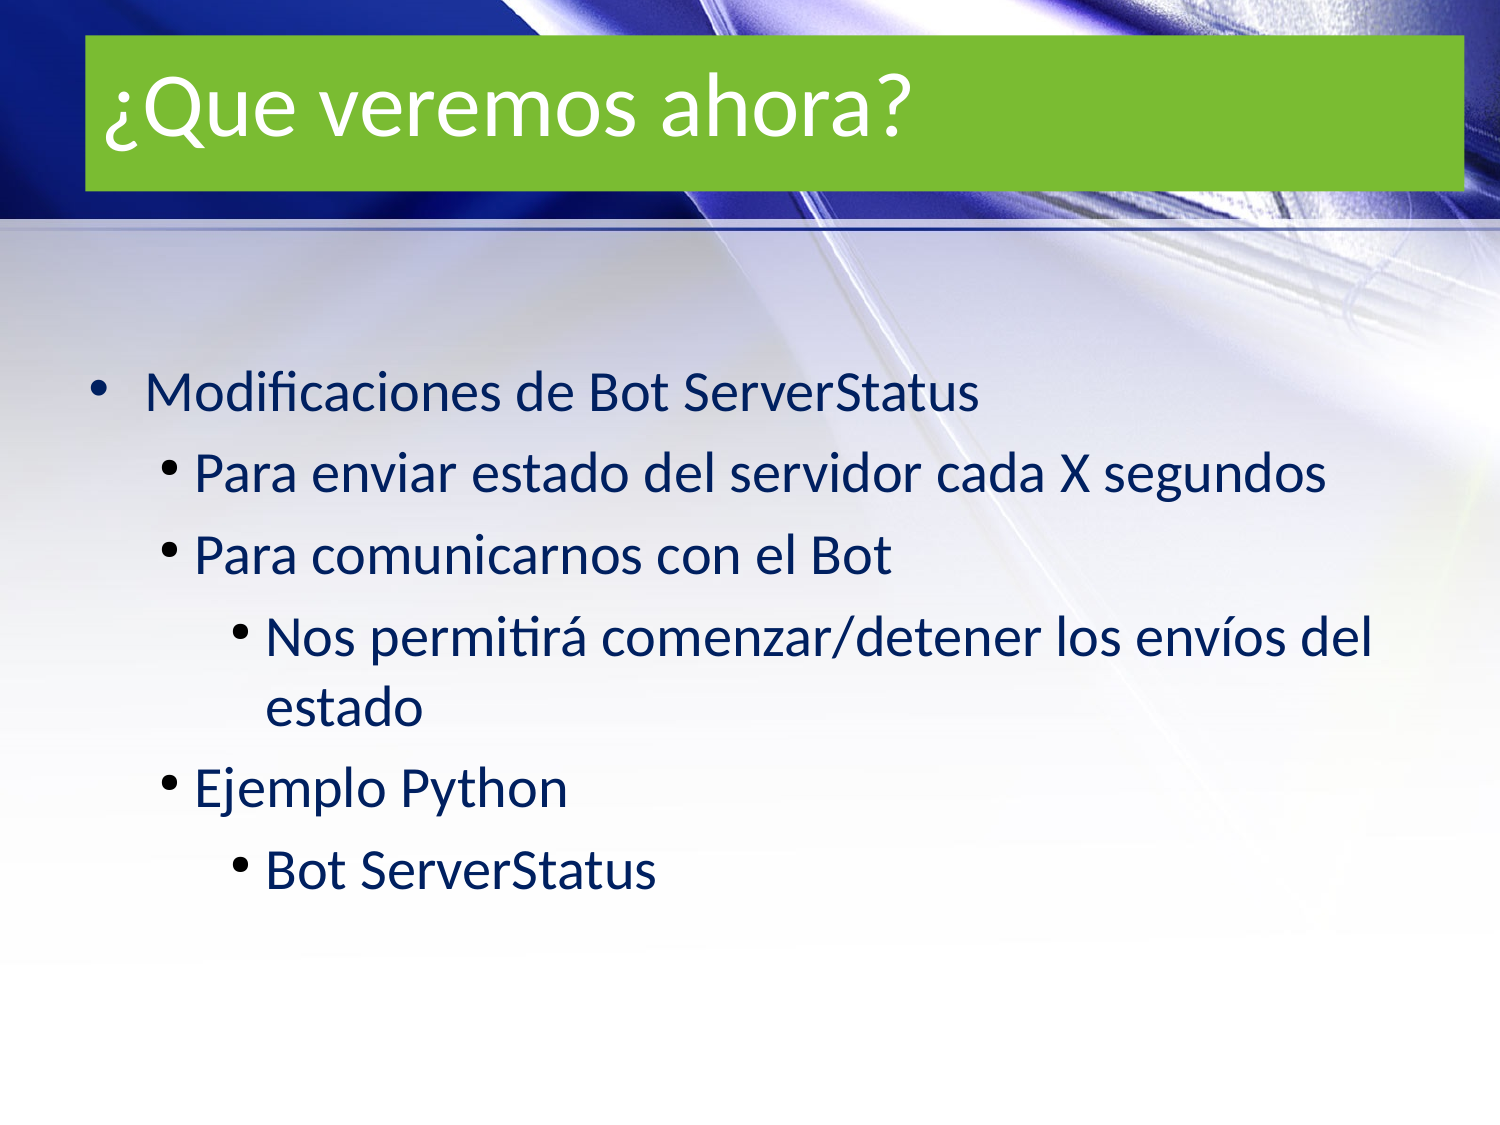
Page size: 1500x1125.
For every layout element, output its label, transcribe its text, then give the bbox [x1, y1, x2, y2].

picture [0, 0, 1500, 1125]
text_box Modificaciones de Bot ServerStatus Para enviar estado del servidor cada X segundos Para comunicarnos con el Bot Nos permitirá comenzar/detener los envíos del estado Ejemplo Python Bot ServerStatus [73, 345, 1424, 989]
text_box ¿Que veremos ahora? [85, 35, 1465, 192]
